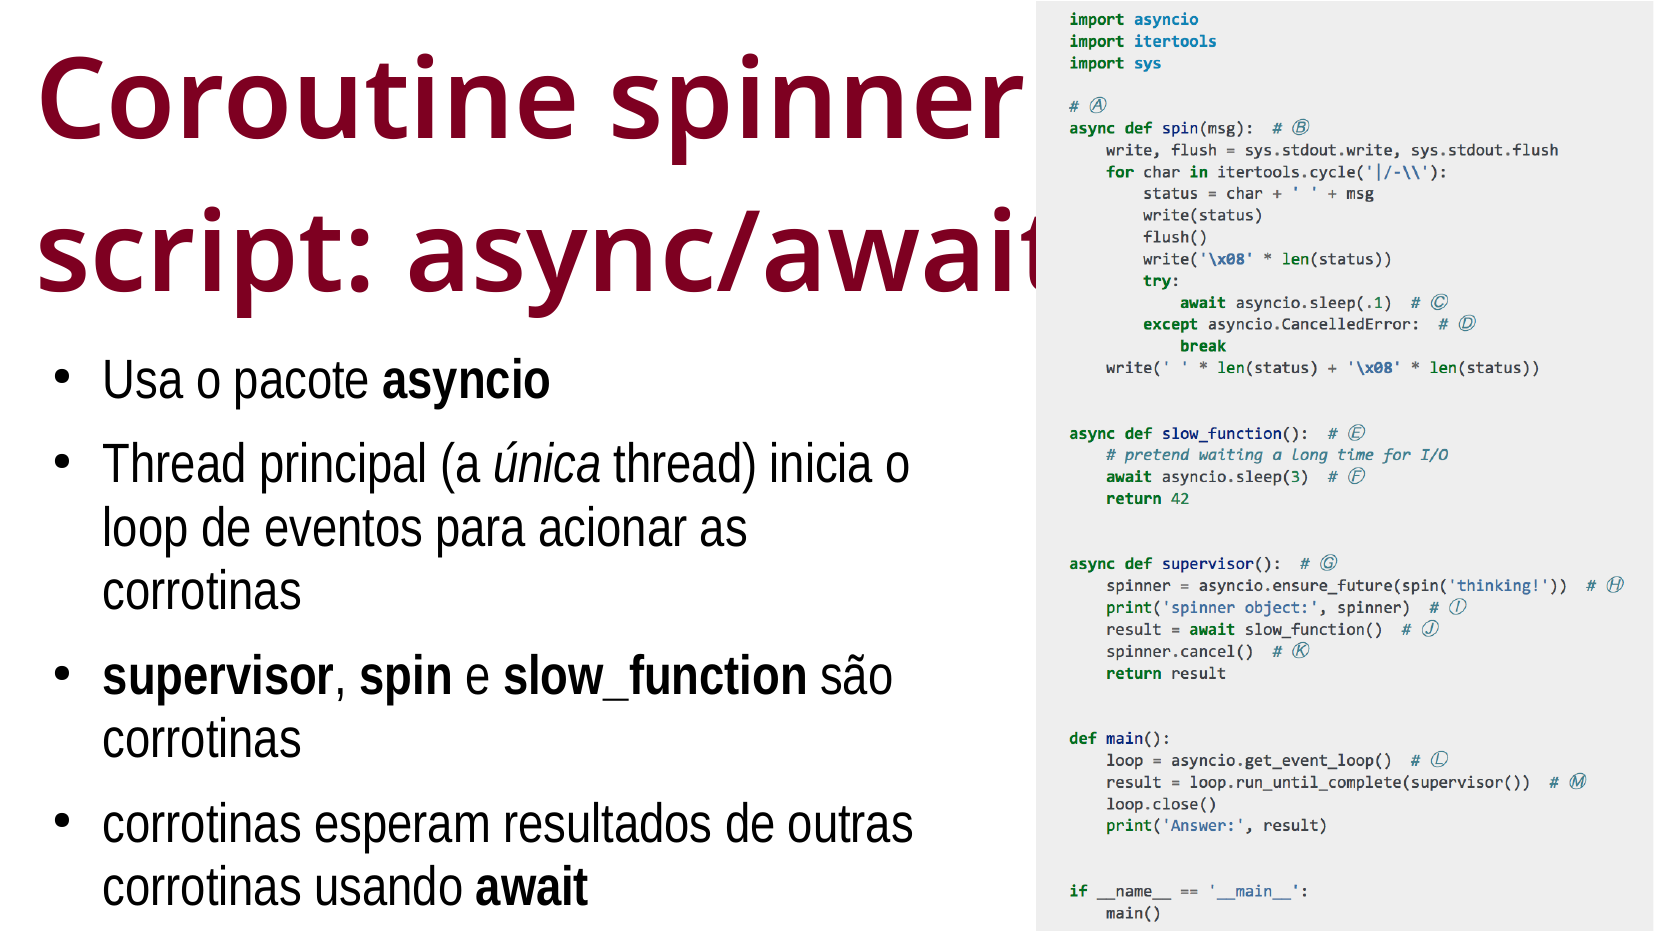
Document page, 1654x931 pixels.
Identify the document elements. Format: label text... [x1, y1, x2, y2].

list Usa o pacote asyncio Thread principal (a única thread) inicia o loop de eventos para acionar as corrotinas supervisor, spin e slow_function são corrotinas corrotinas esperam resultados de outras corrotinas usando await [35, 346, 934, 922]
picture [1036, 1, 1654, 931]
title Coroutine spinner script: async/await [35, 59, 1036, 284]
